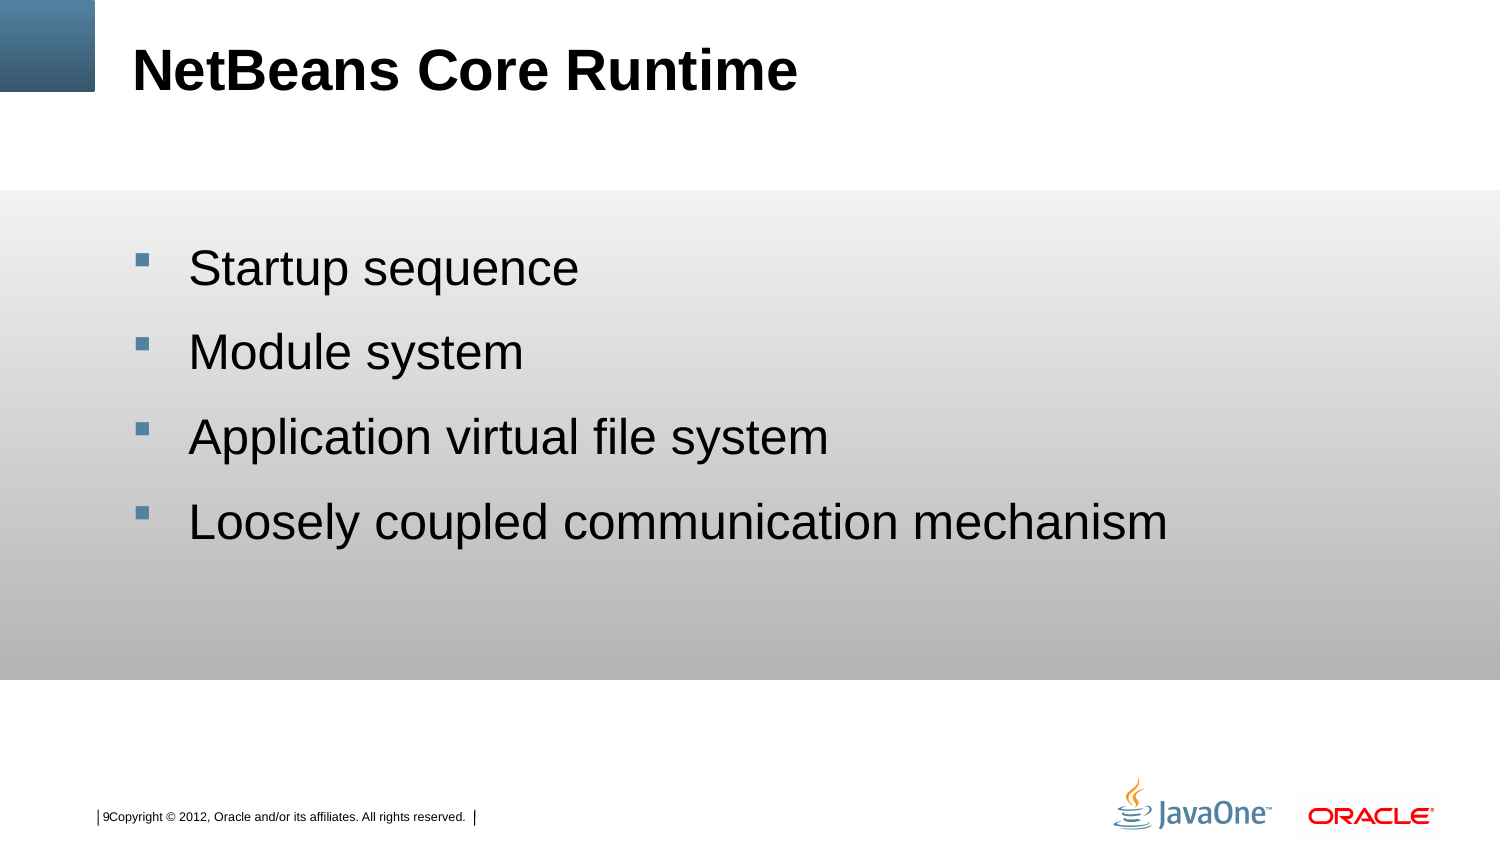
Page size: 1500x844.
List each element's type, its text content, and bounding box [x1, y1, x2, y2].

title NetBeans Core Runtime [132, 40, 1407, 166]
list Startup sequence Module system Application virtual file system Loosely coupled communication mechanism [132, 223, 1407, 636]
picture [1293, 792, 1445, 840]
picture [1097, 761, 1288, 844]
